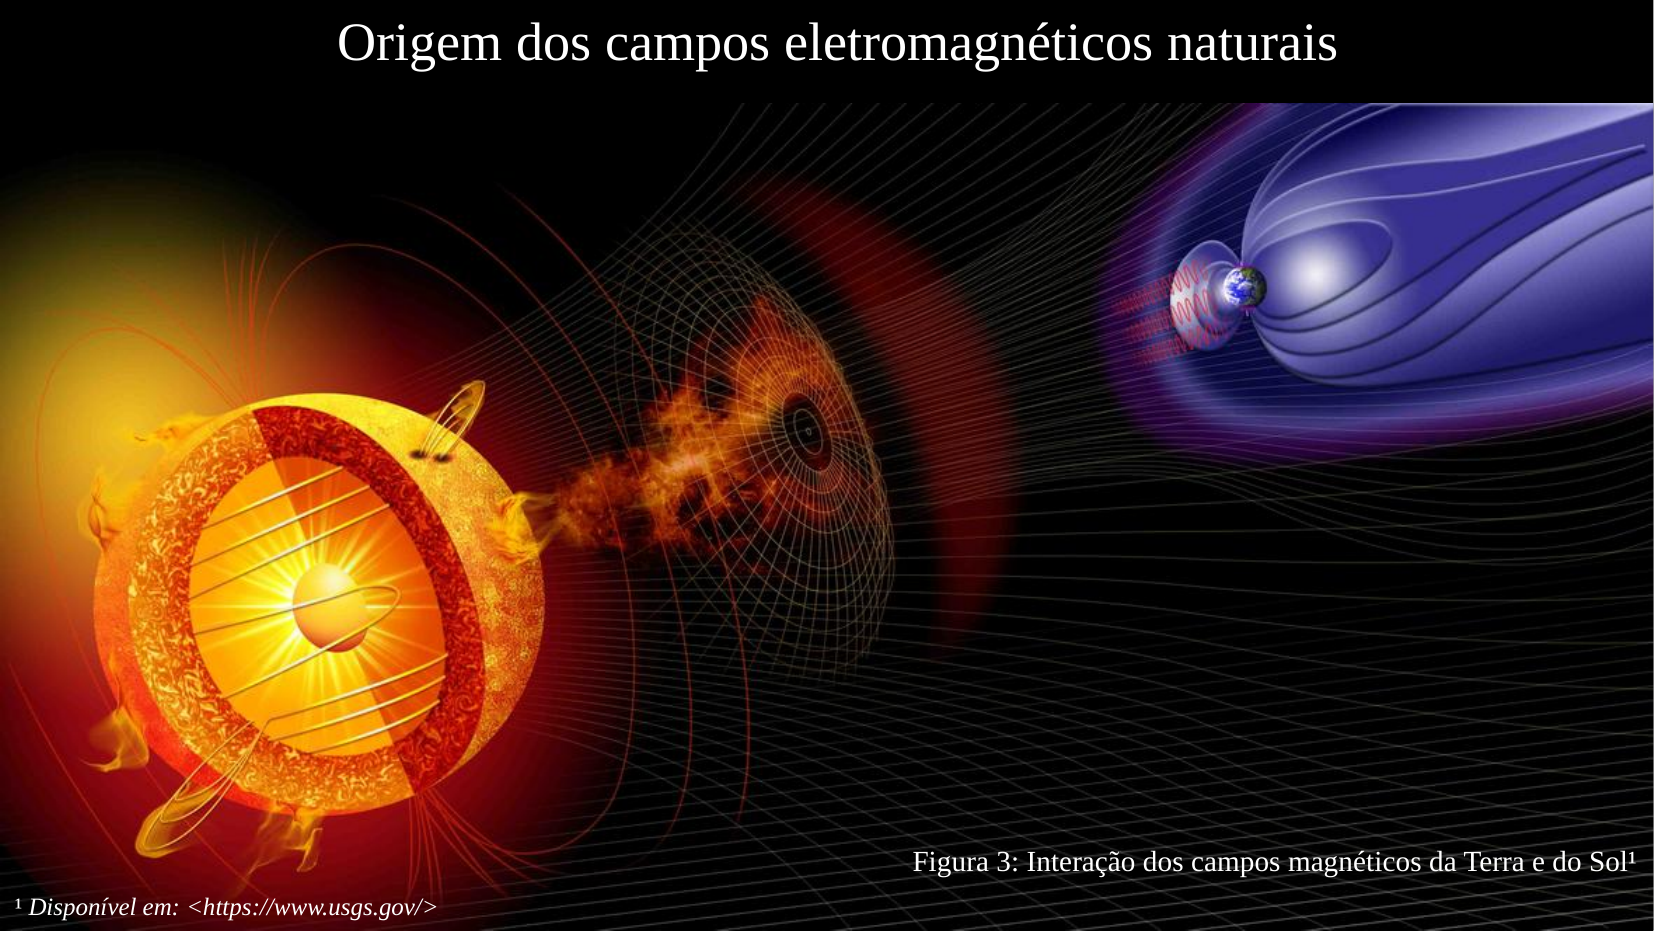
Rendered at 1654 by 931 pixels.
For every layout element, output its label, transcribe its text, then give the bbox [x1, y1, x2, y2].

picture [0, 103, 1654, 931]
text_box Figura 3: Interação dos campos magnéticos da Terra e do Sol¹ [897, 838, 1654, 918]
text_box ¹ Disponível em: <https://www.usgs.gov/> [0, 885, 455, 929]
title Origem dos campos eletromagnéticos naturais [94, 0, 1583, 103]
